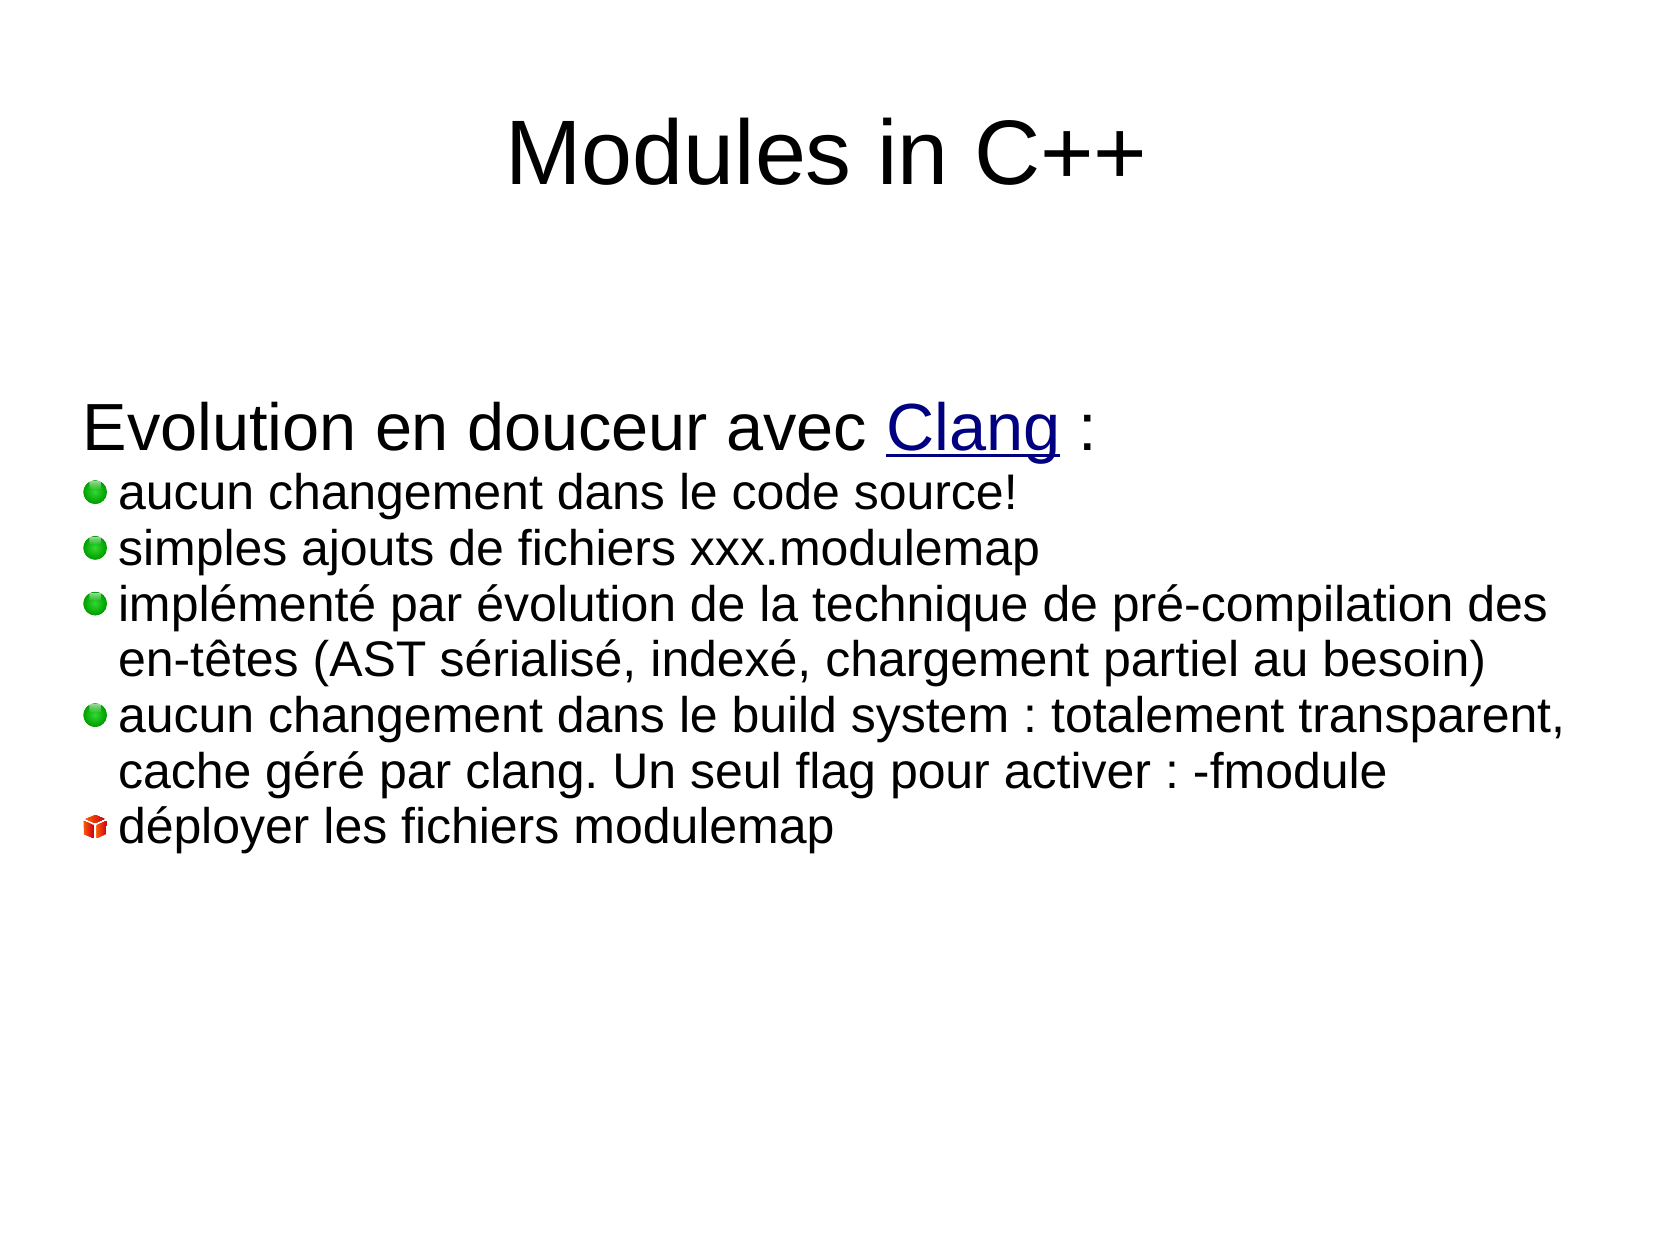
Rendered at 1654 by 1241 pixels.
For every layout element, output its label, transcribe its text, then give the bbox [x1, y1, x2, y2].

title Modules in C++ [82, 49, 1571, 257]
subtitle Evolution en douceur avec Clang : aucun changement dans le code source! simples ajouts de fichiers xxx.modulemap implémenté par évolution de la technique de pré-compilation des en-têtes (AST sérialisé, indexé, chargement partiel au besoin) aucun changement dans le build system : totalement transparent, cache géré par clang. Un seul flag pour activer : -fmodule déployer les fichiers modulemap [82, 290, 1571, 1010]
